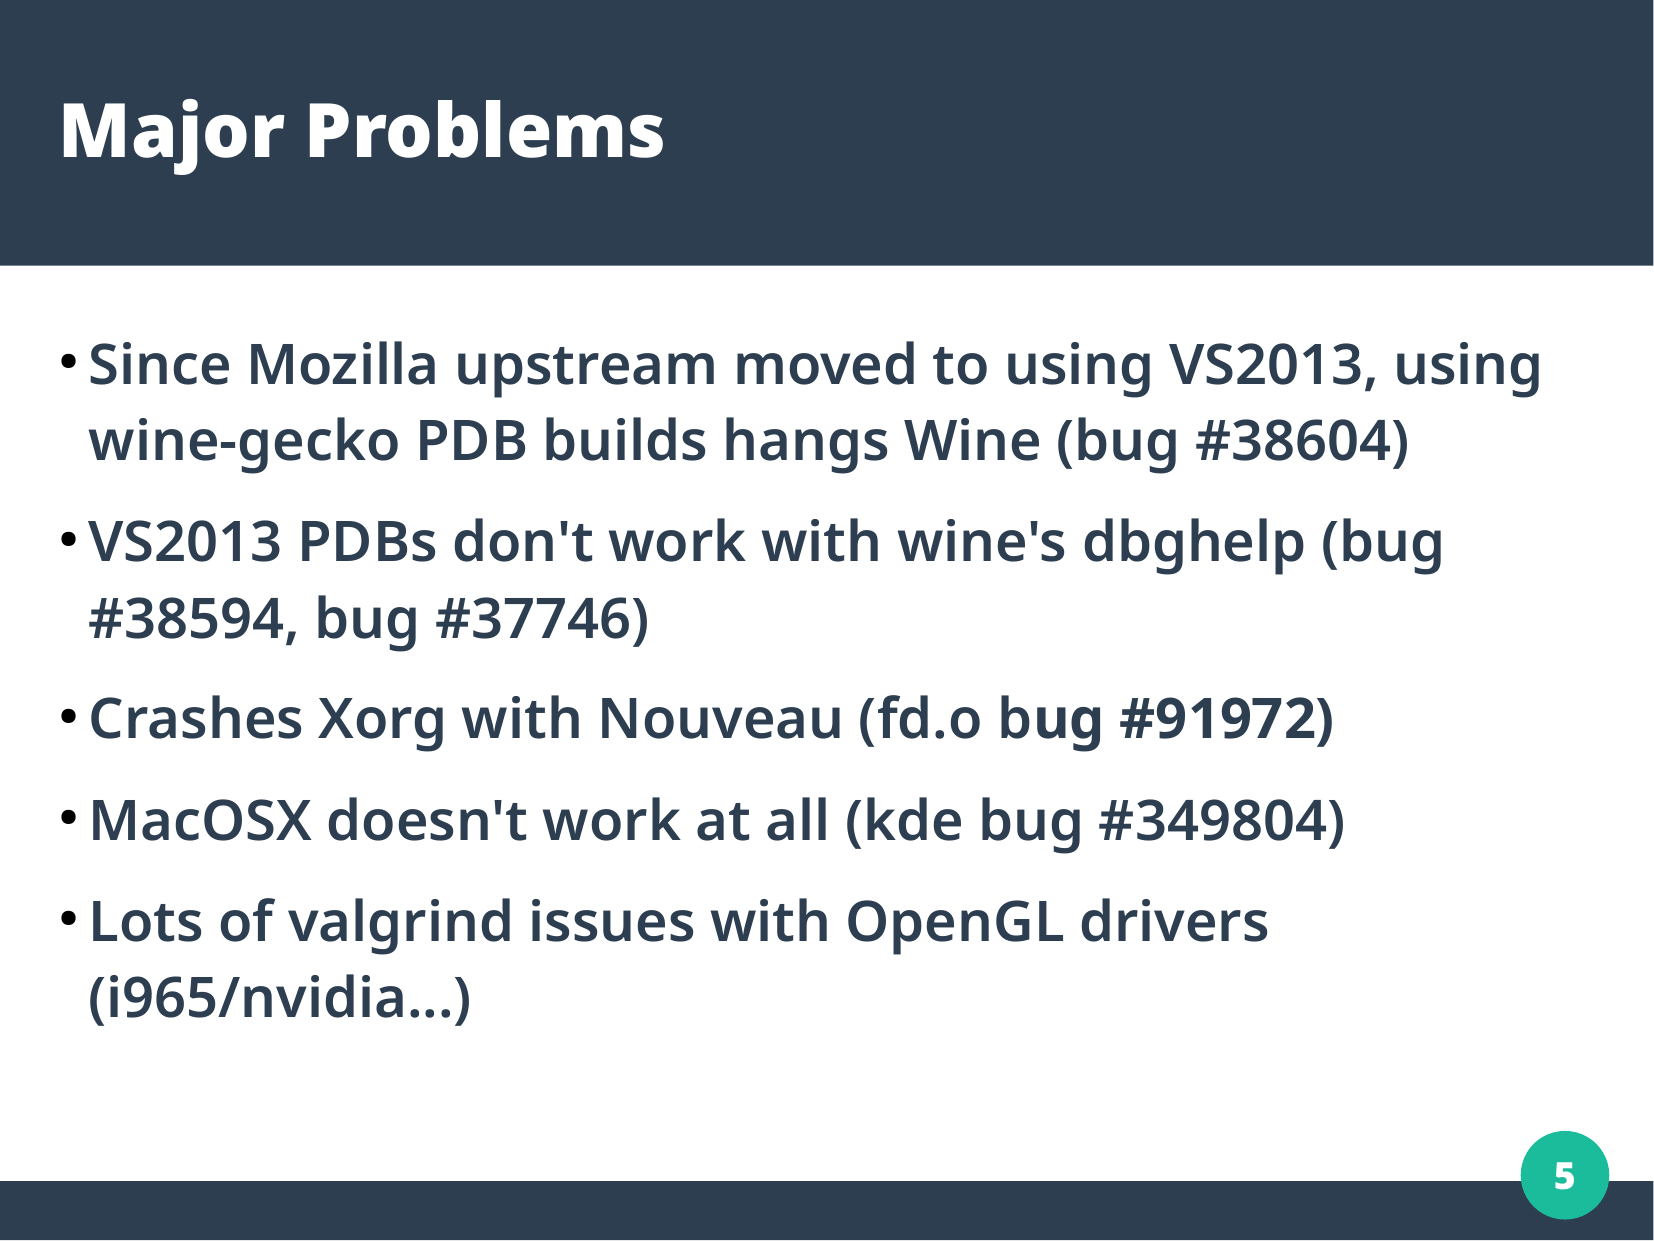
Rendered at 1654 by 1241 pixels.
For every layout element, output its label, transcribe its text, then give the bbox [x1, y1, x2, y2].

title Major Problems [59, 49, 1595, 207]
list Since Mozilla upstream moved to using VS2013, using wine-gecko PDB builds hangs Wine (bug #38604) VS2013 PDBs don't work with wine's dbghelp (bug #38594, bug #37746) Crashes Xorg with Nouveau (fd.o bug #91972) MacOSX doesn't work at all (kde bug #349804) Lots of valgrind issues with OpenGL drivers (i965/nvidia...) [59, 324, 1565, 1093]
